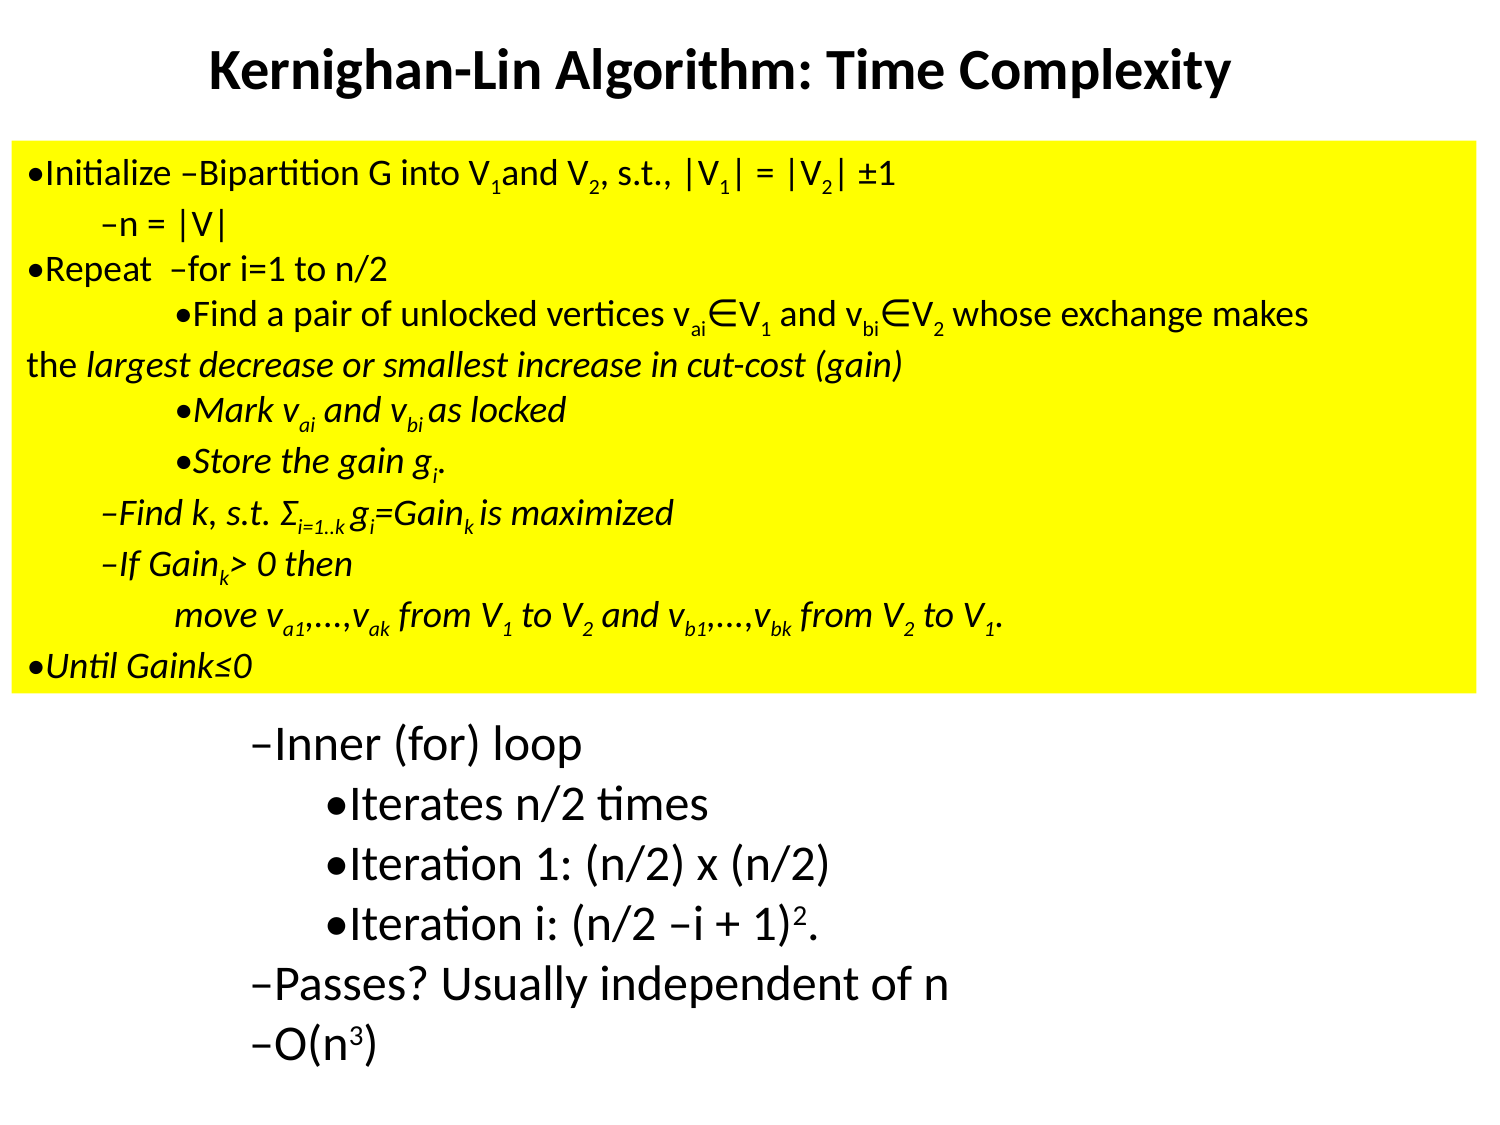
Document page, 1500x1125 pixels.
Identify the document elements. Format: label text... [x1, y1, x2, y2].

text_box –Inner (for) loop •Iterates n/2 times •Iteration 1: (n/2) x (n/2) •Iteration i: (n/2 –i + 1)2. –Passes? Usually independent of n –O(n3) [234, 703, 1219, 1078]
text_box Kernighan-Lin Algorithm: Time Complexity [0, 23, 1442, 109]
text_box •Initialize –Bipartition G into V1and V2, s.t., |V1| = |V2| ±1 –n = |V| •Repeat –for i=1 to n/2 •Find a pair of unlocked vertices vai∈V1 and vbi∈V2 whose exchange makes the largest decrease or smallest increase in cut-cost (gain) •Mark vai and vbi as locked •Store the gain gi. –Find k, s.t. Σi=1..k gi=Gaink is maximized –If Gaink> 0 then move va1,...,vak from V1 to V2 and vb1,...,vbk from V2 to V1. •Until Gaink≤0 [11, 140, 1477, 694]
